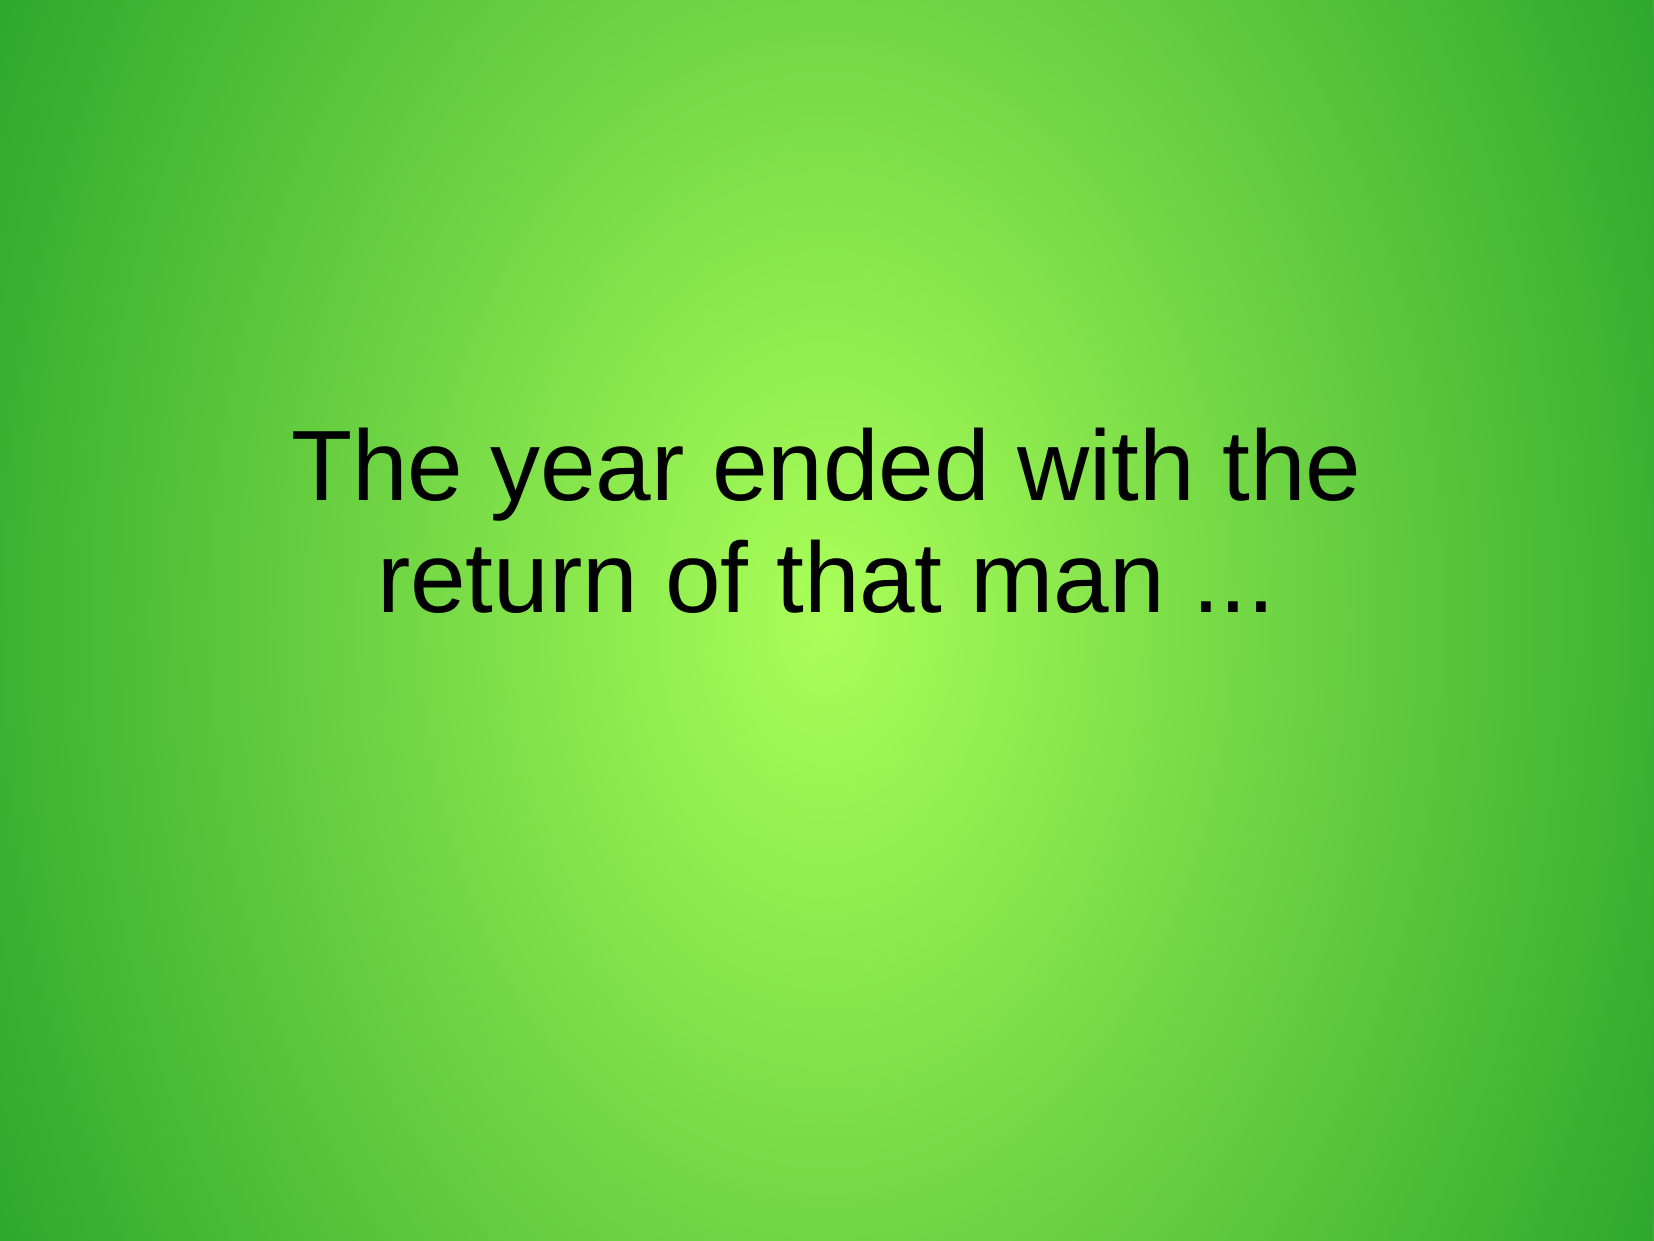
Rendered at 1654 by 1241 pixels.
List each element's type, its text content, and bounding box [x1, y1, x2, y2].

subtitle The year ended with the return of that man ... [82, 47, 1571, 997]
